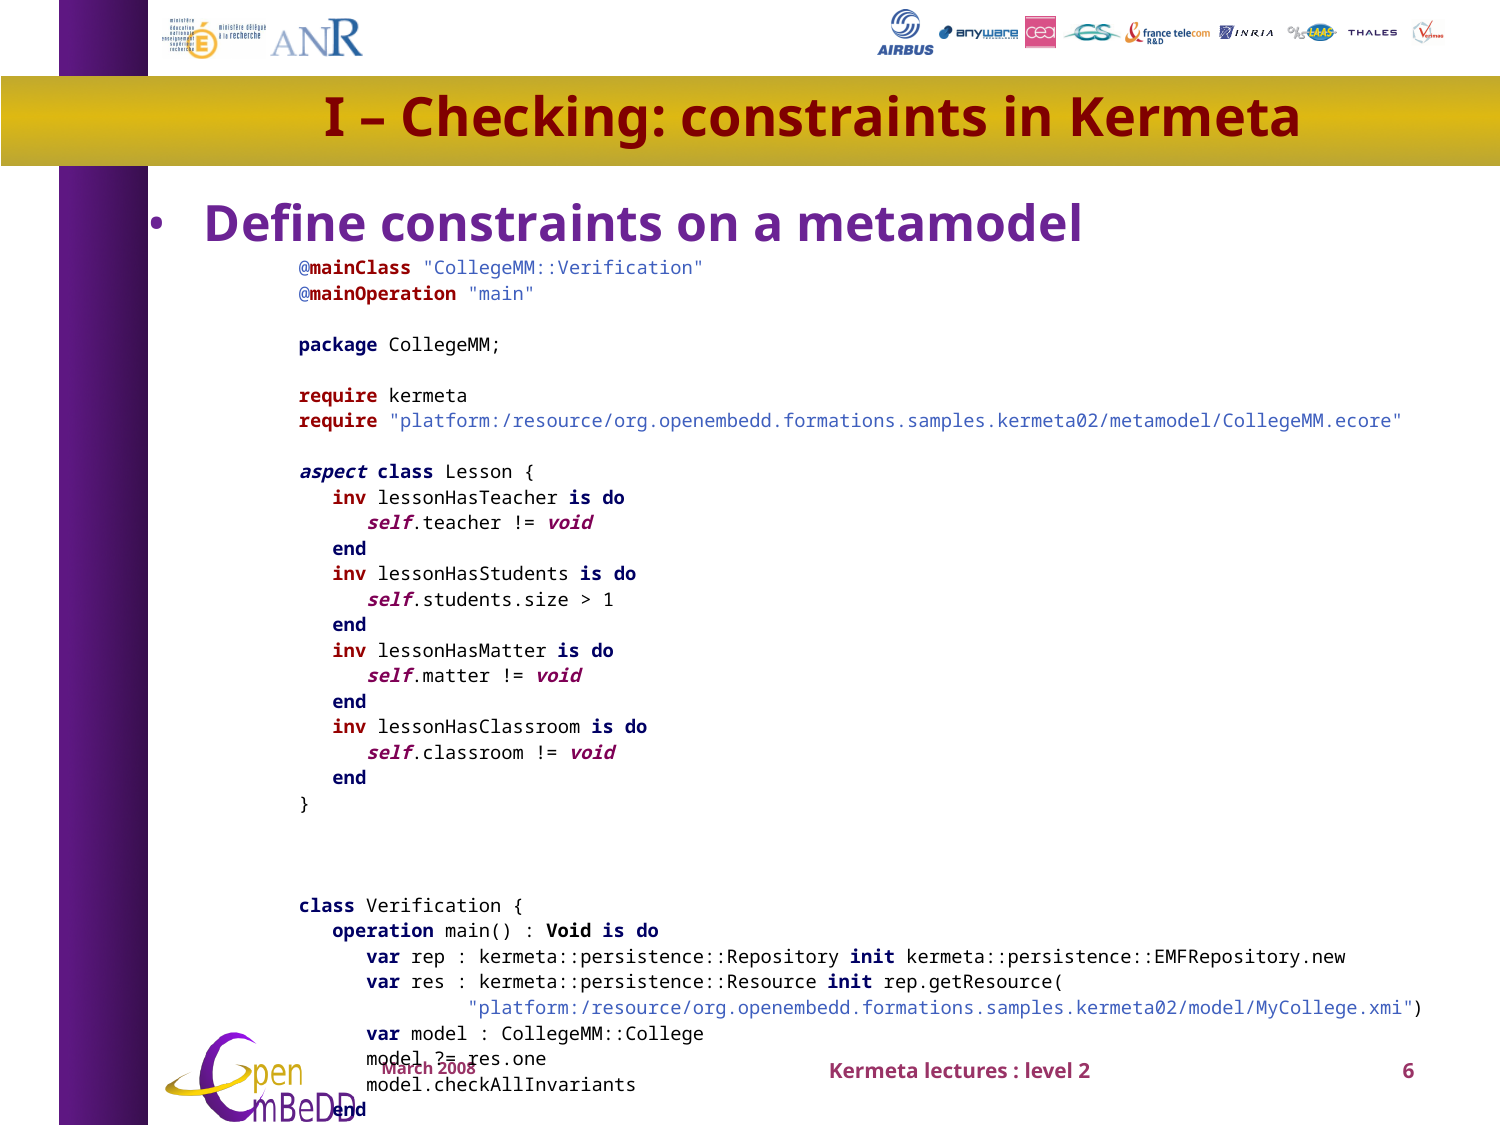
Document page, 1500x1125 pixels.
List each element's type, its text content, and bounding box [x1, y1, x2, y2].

picture [270, 18, 363, 57]
text_box <numéro> [1387, 1049, 1482, 1101]
picture [165, 1032, 355, 1122]
text_box @mainClass "CollegeMM::Verification" @mainOperation "main" package CollegeMM; require kermeta require "platform:/resource/org.openembedd.formations.samples.kermeta02/metamodel/CollegeMM.ecore" aspect class Lesson { inv lessonHasTeacher is do self.teacher != void end inv lessonHasStudents is do self.students.size > 1 end inv lessonHasMatter is do self.matter != void end inv lessonHasClassroom is do self.classroom != void end } class Verification { operation main() : Void is do var rep : kermeta::persistence::Repository init kermeta::persistence::EMFRepository.new var res : kermeta::persistence::Resource init rep.getResource( "platform:/resource/org.openembedd.formations.samples.kermeta02/model/MyCollege.xmi") var model : CollegeMM::College model ?= res.one model.checkAllInvariants end } [283, 247, 1468, 1033]
picture [1, 0, 1500, 1125]
picture [877, 9, 1445, 55]
text_box Kermeta lectures : level 2 [531, 1049, 1387, 1101]
text_box March 2008 [366, 1049, 531, 1101]
picture [162, 18, 266, 59]
list Define constraints on a metamodel [147, 191, 1300, 252]
title I – Checking: constraints in Kermeta [254, 82, 1374, 148]
